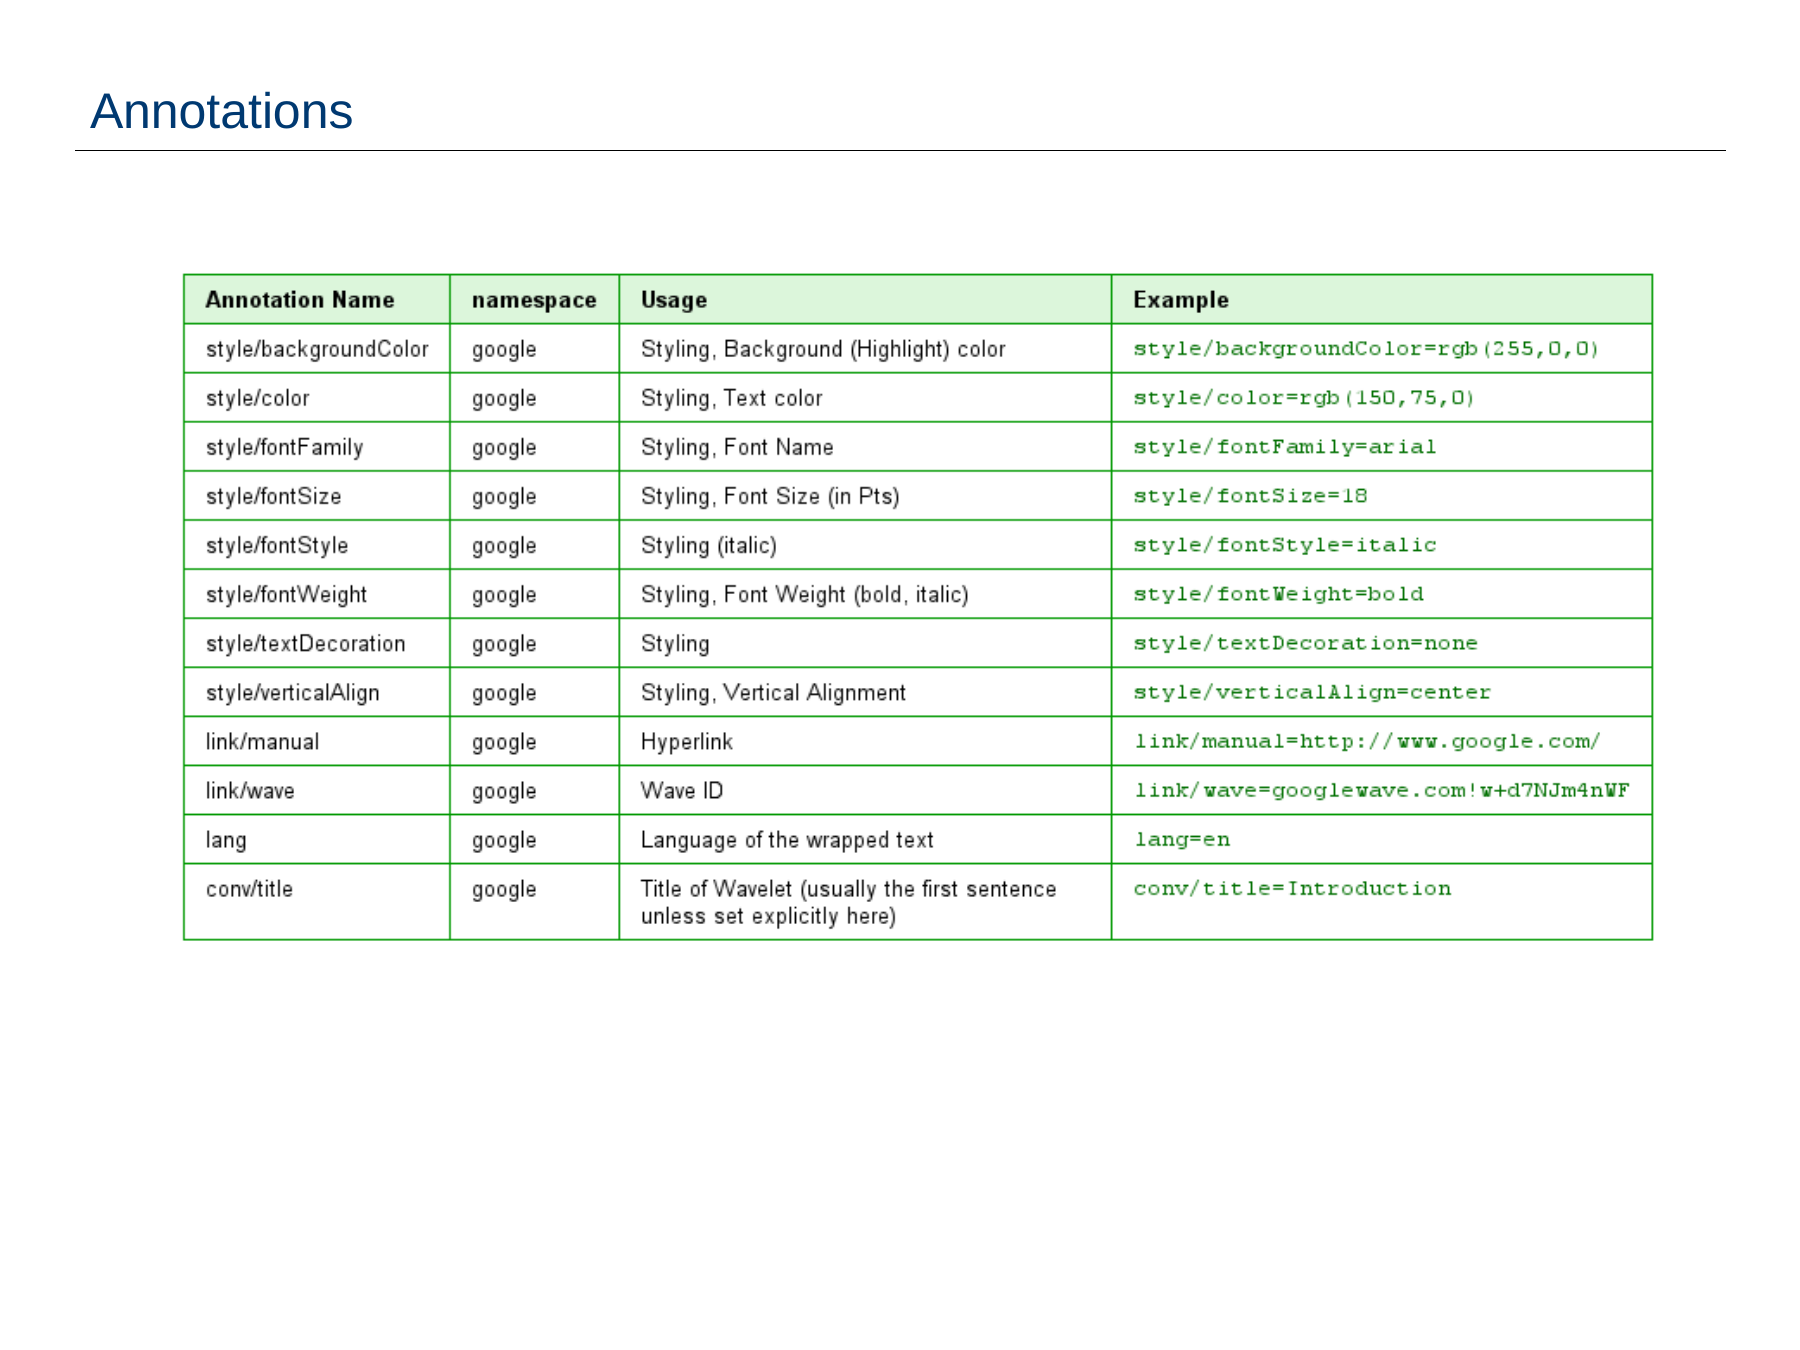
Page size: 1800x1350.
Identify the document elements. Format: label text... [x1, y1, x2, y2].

picture [180, 269, 1657, 946]
title Annotations [90, 38, 1710, 147]
